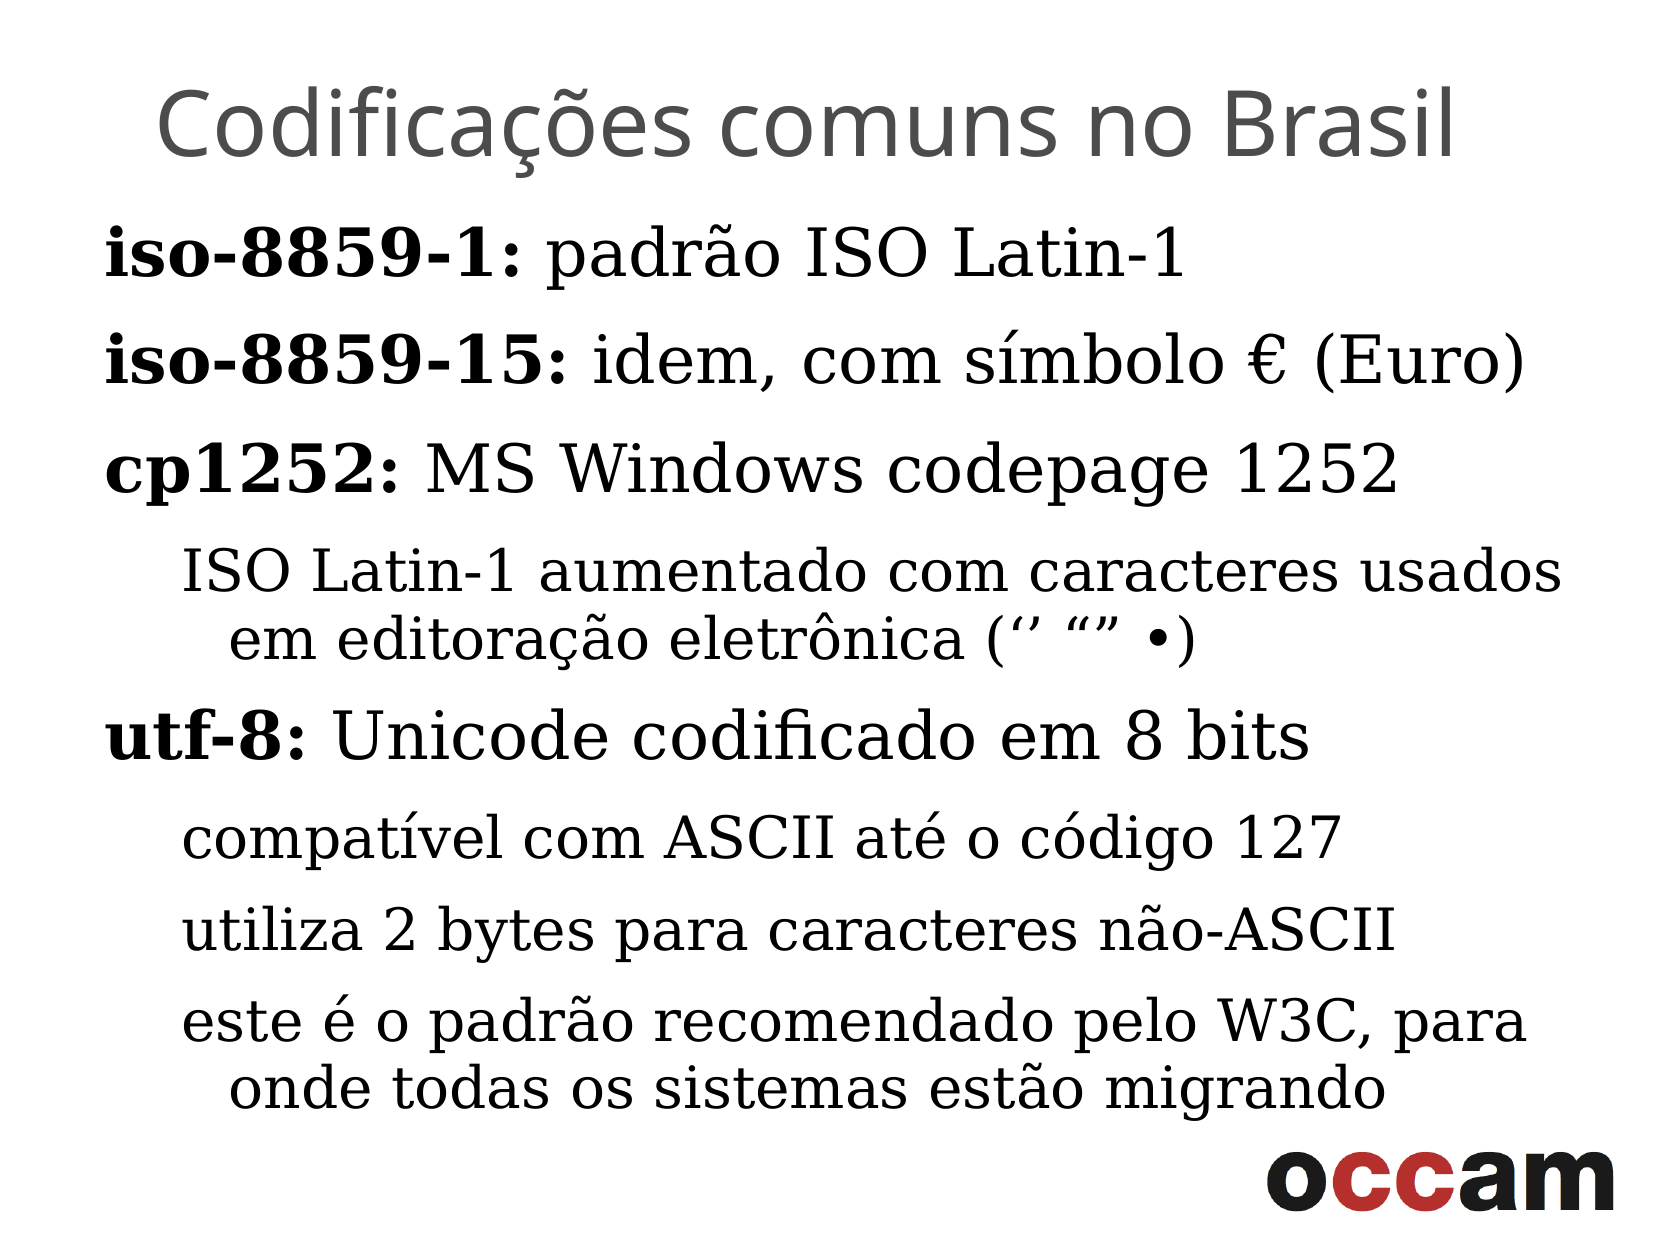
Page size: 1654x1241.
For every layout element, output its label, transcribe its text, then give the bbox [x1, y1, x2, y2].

picture [1237, 1122, 1643, 1241]
list iso-8859-1: padrão ISO Latin-1 iso-8859-15: idem, com símbolo € (Euro) cp1252: MS Windows codepage 1252 ISO Latin-1 aumentado com caracteres usados em editoração eletrônica (‘’ “” •) utf-8: Unicode codificado em 8 bits compatível com ASCII até o código 127 utiliza 2 bytes para caracteres não-ASCII este é o padrão recomendado pelo W3C, para onde todas os sistemas estão migrando [86, 213, 1612, 1123]
title Codificações comuns no Brasil [75, 14, 1564, 229]
